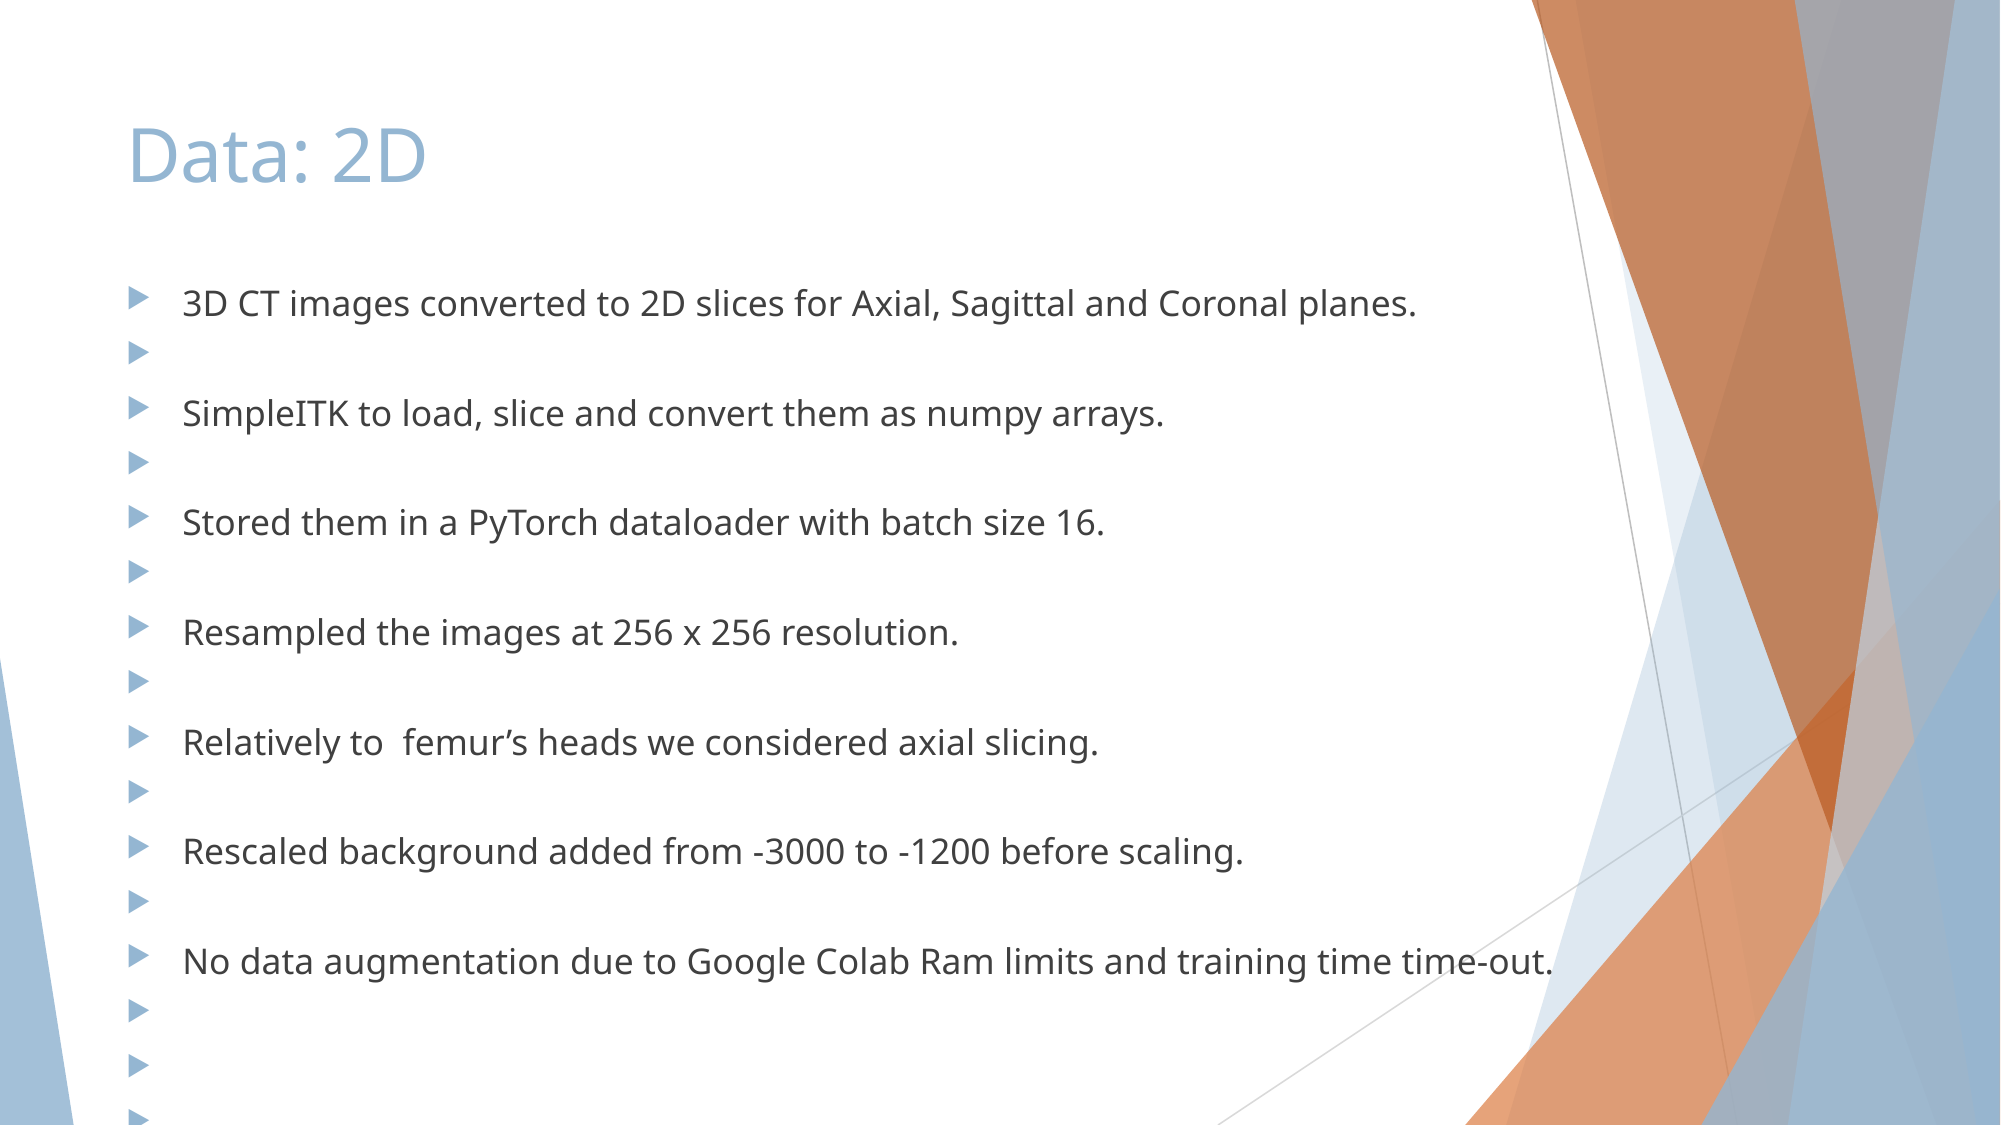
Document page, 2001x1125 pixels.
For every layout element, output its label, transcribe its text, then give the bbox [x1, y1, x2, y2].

list 3D CT images converted to 2D slices for Axial, Sagittal and Coronal planes. SimpleITK to load, slice and convert them as numpy arrays. Stored them in a PyTorch dataloader with batch size 16. Resampled the images at 256 x 256 resolution. Relatively to femur’s heads we considered axial slicing. Rescaled background added from -3000 to -1200 before scaling. No data augmentation due to Google Colab Ram limits and training time time-out. [111, 281, 1709, 1026]
title Data: 2D [111, 99, 1522, 281]
